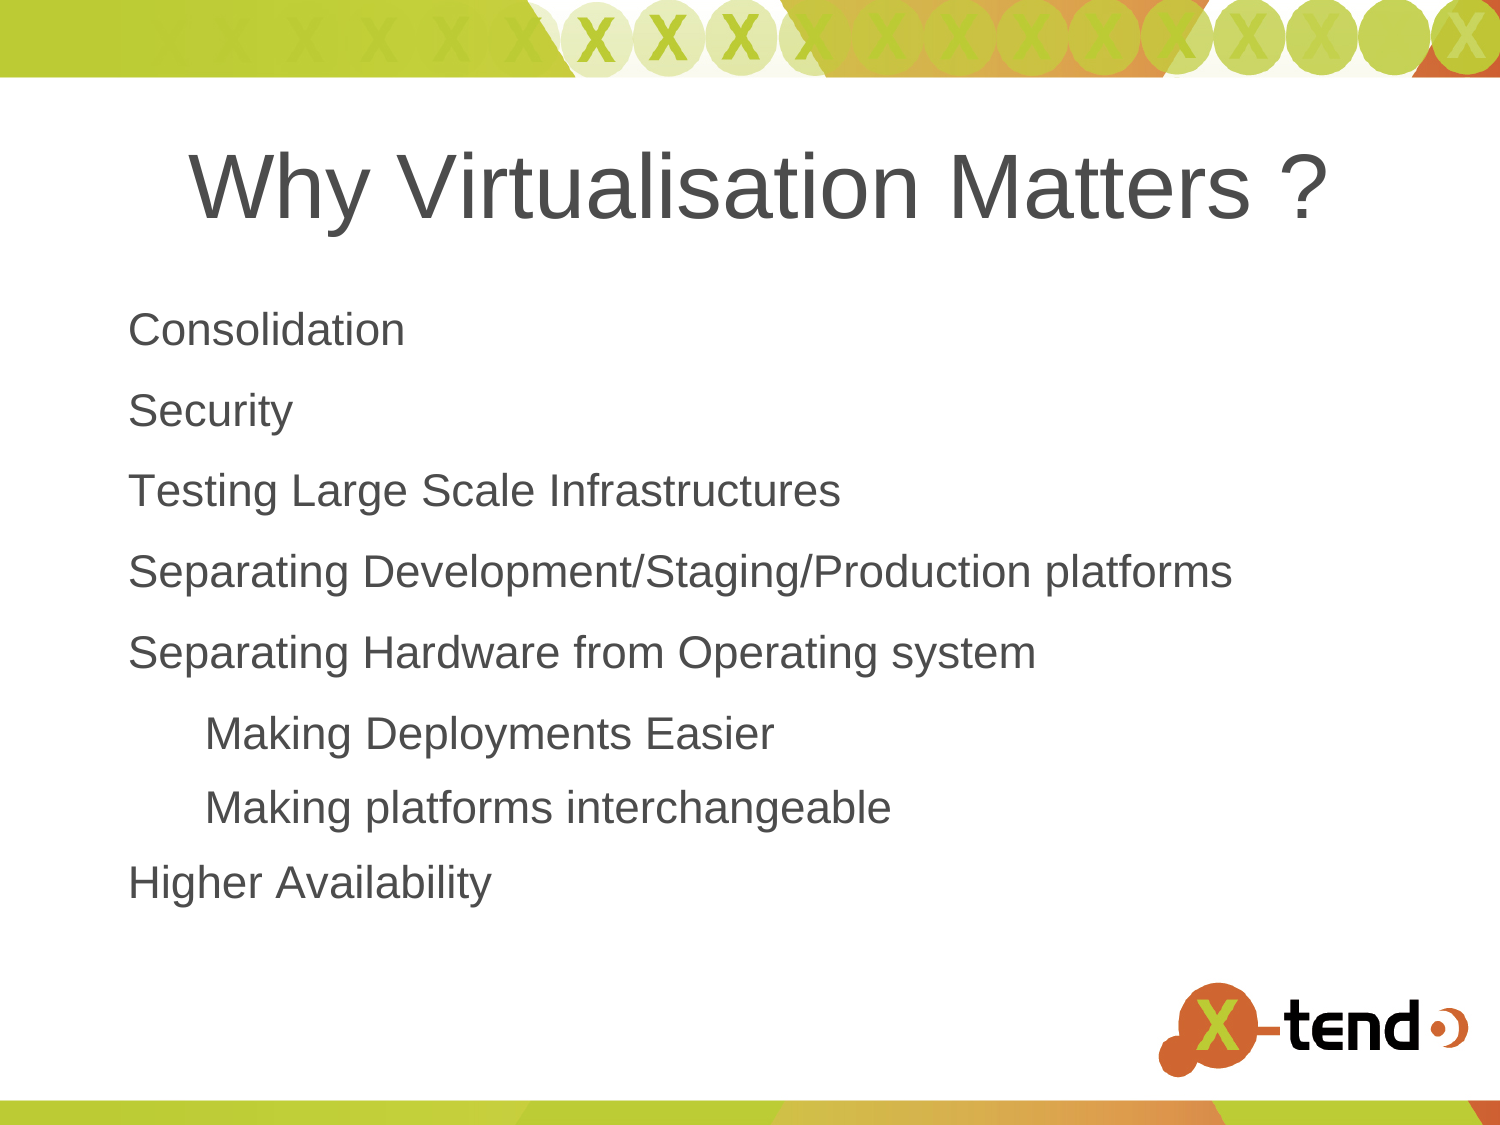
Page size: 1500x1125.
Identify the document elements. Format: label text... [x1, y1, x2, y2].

title Why Virtualisation Matters ? [110, 93, 1392, 199]
list Consolidation Security Testing Large Scale Infrastructures Separating Development/Staging/Production platforms Separating Hardware from Operating system Making Deployments Easier Making platforms interchangeable Higher Availability [110, 199, 1392, 1069]
picture [0, 0, 1500, 1125]
